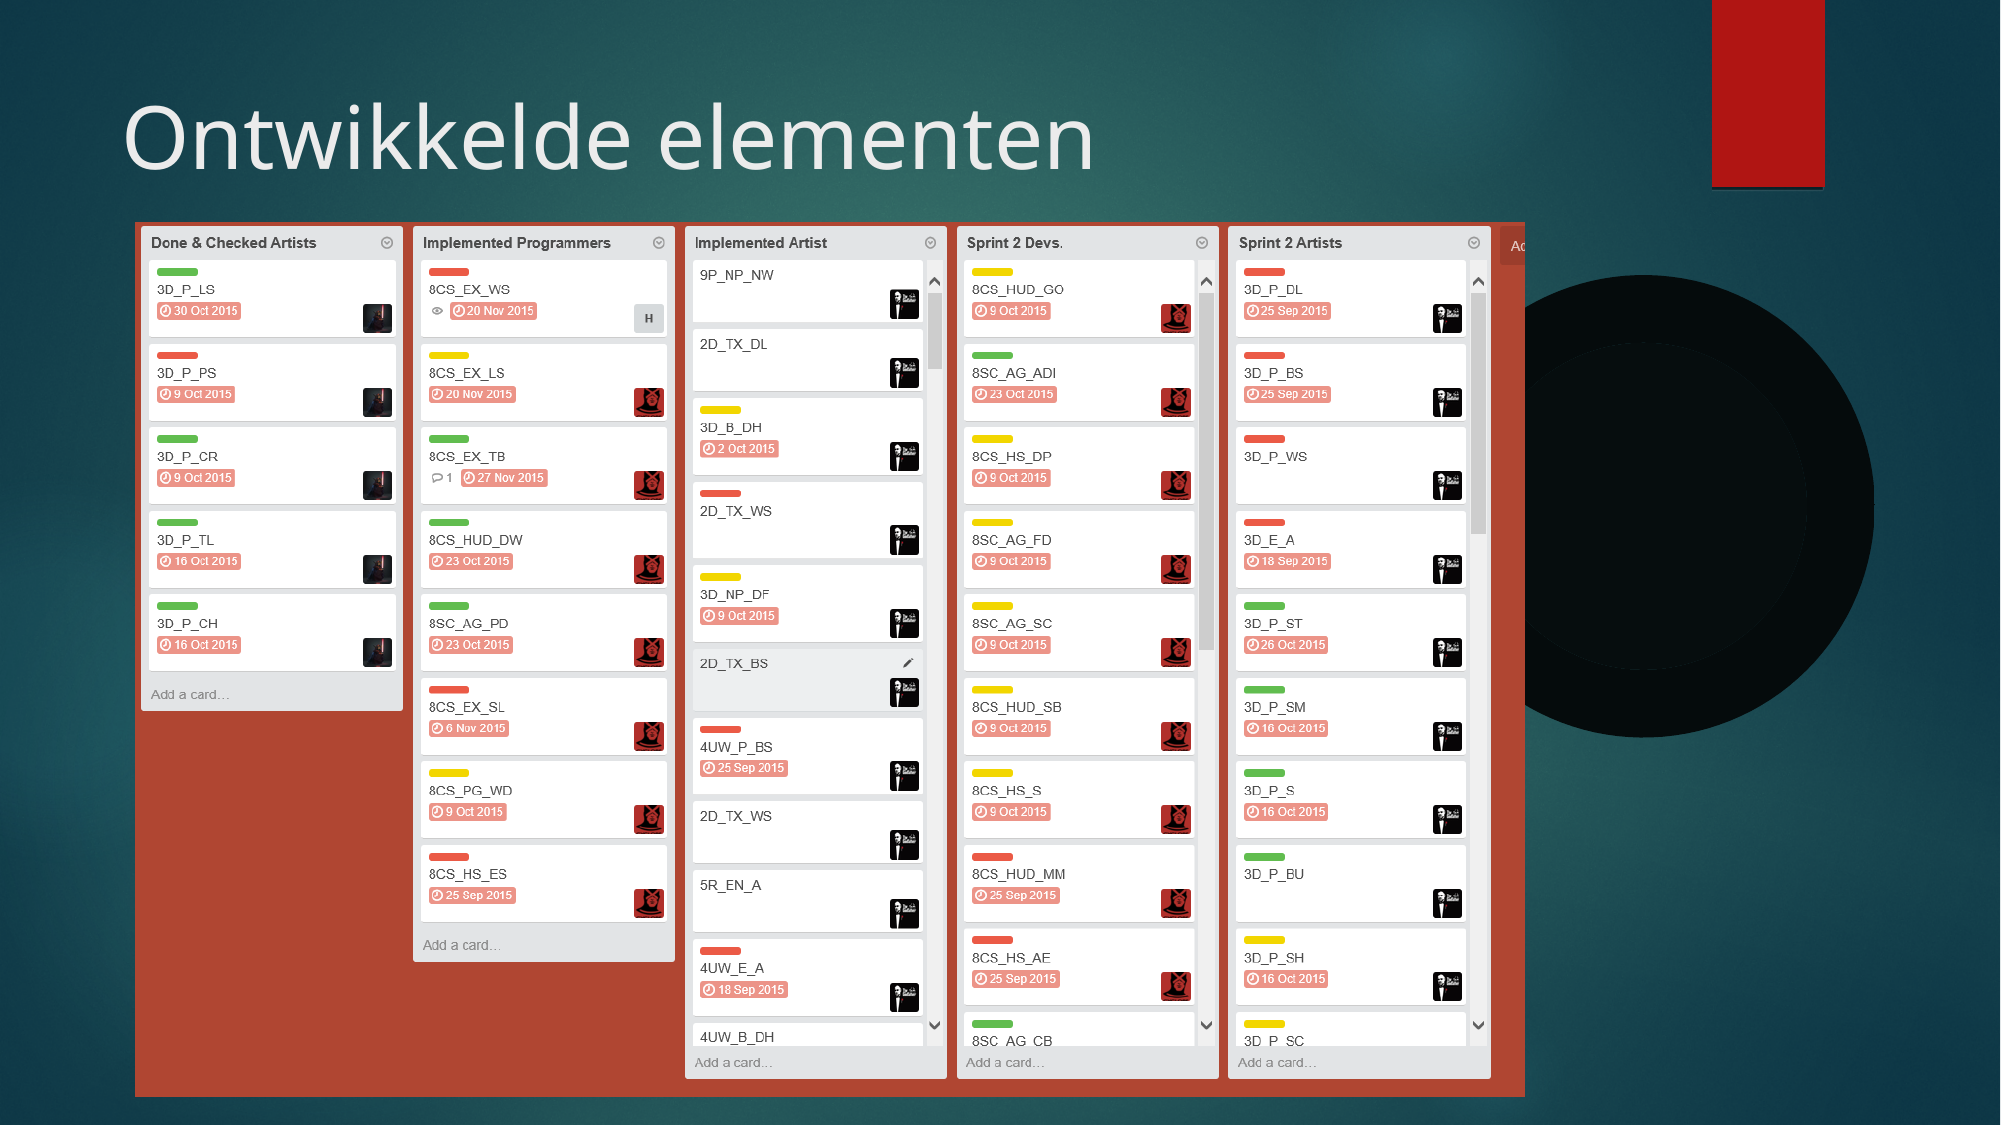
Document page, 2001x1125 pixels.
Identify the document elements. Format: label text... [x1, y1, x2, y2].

picture [135, 222, 1525, 1097]
title Ontwikkelde elementen [106, 74, 1649, 305]
